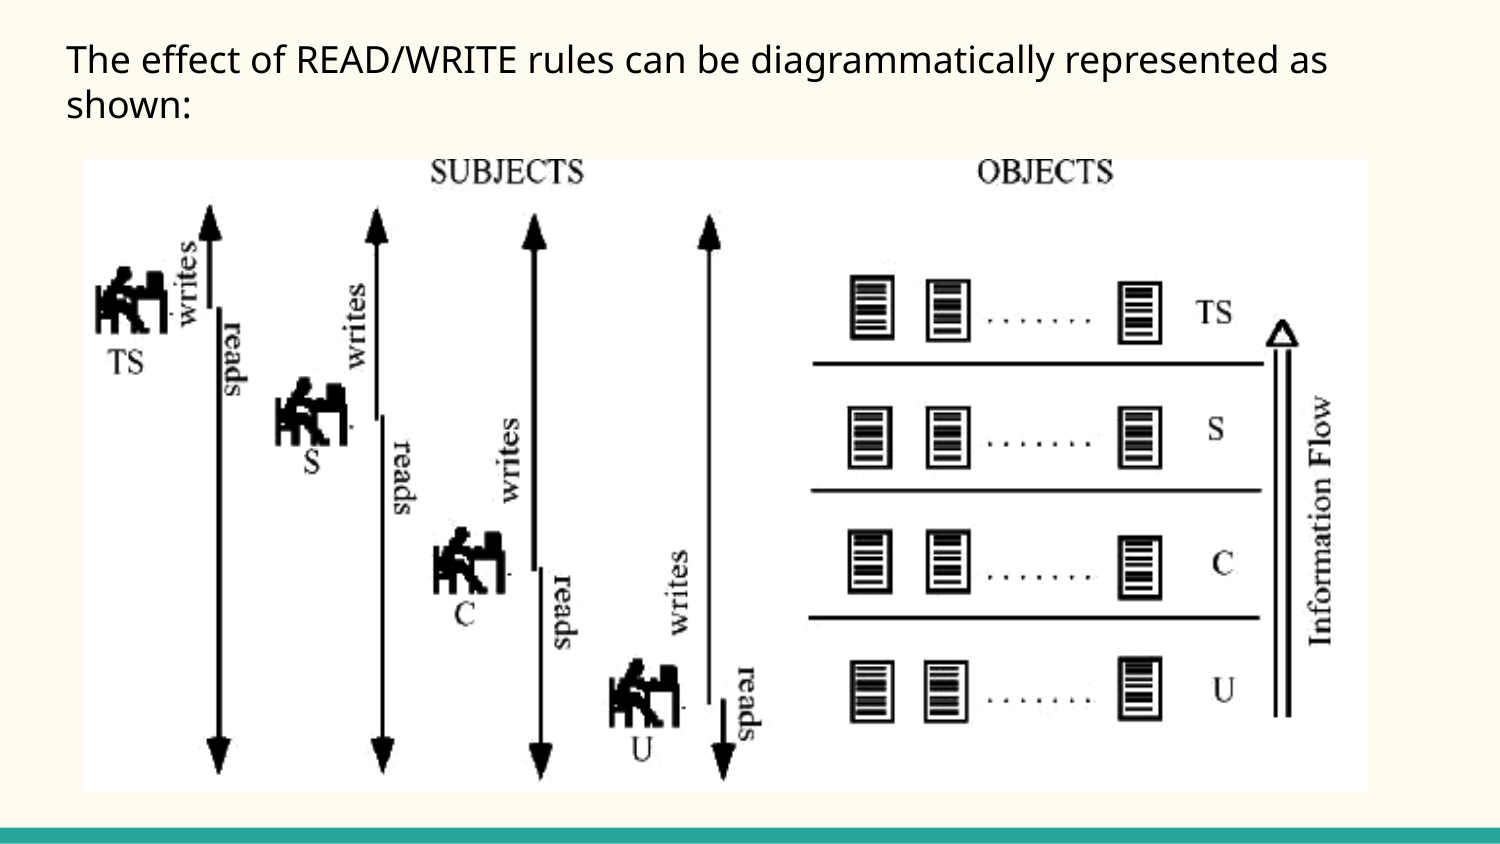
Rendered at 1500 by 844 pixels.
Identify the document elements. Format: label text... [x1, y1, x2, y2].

title The effect of READ/WRITE rules can be diagrammatically represented as shown: [51, 21, 1449, 122]
picture [84, 159, 1368, 792]
